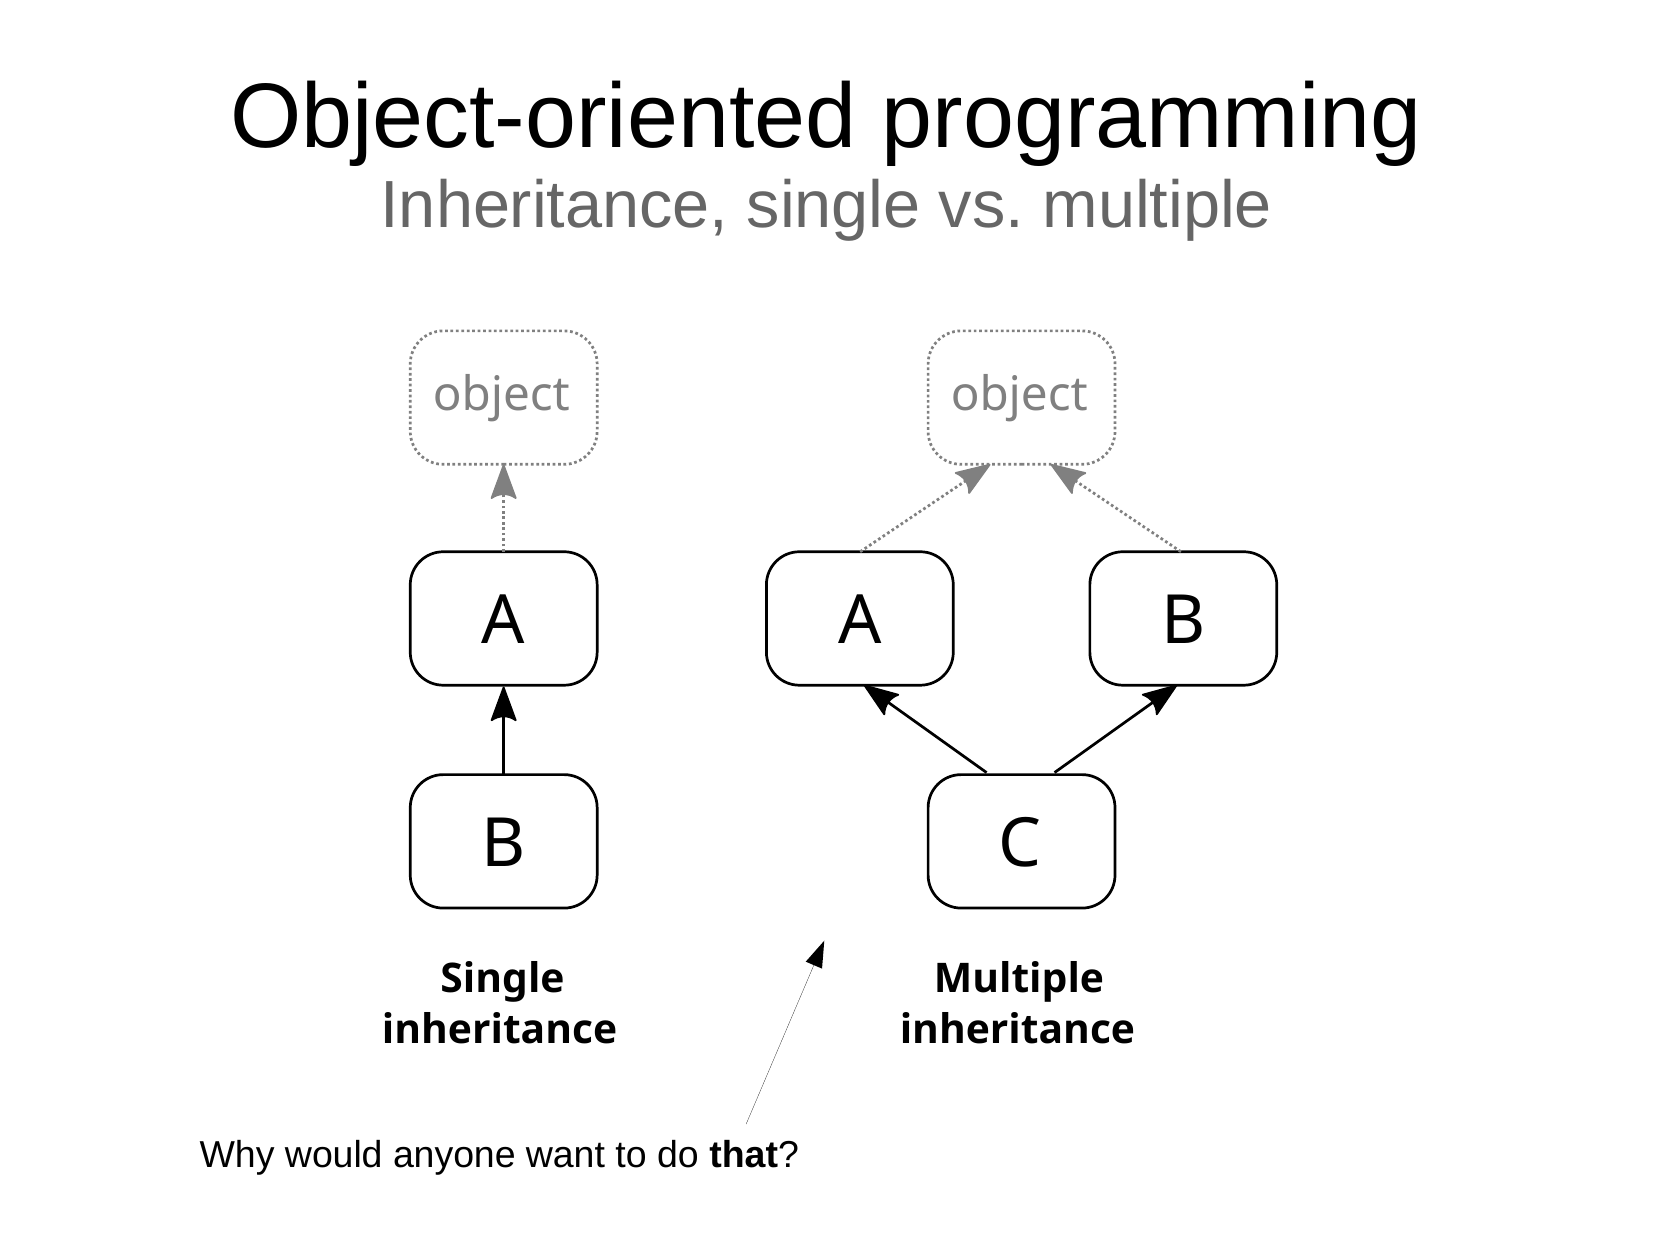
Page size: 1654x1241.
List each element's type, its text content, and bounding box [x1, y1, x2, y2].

picture [375, 329, 1279, 1044]
text_box Why would anyone want to do that? [184, 1125, 814, 1183]
title Object-oriented programming Inheritance, single vs. multiple [82, 49, 1571, 257]
